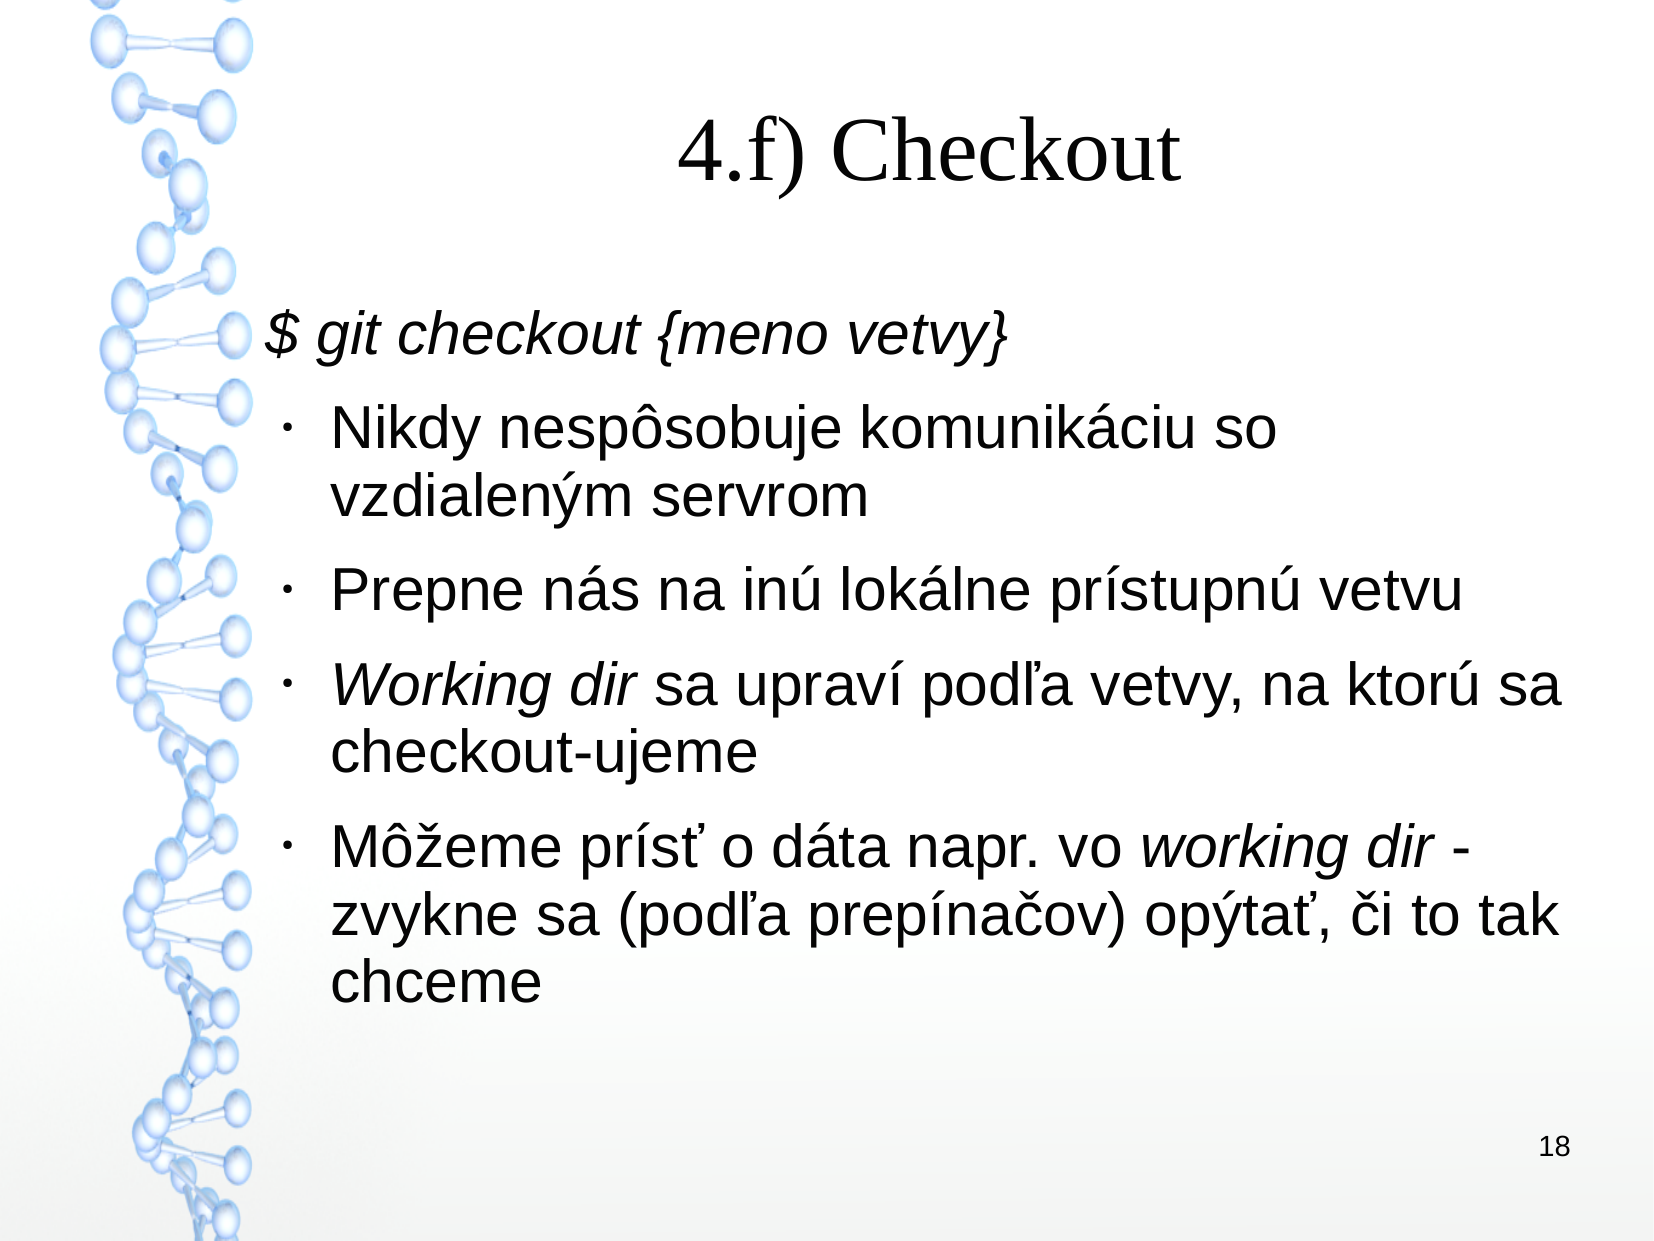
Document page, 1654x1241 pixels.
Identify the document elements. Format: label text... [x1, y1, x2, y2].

picture [0, 0, 1654, 1241]
title 4.f) Checkout [265, 47, 1595, 252]
list $ git checkout {meno vetvy} Nikdy nespôsobuje komunikáciu so vzdialeným servrom Prepne nás na inú lokálne prístupnú vetvu Working dir sa upraví podľa vetvy, na ktorú sa checkout-ujeme Môžeme prísť o dáta napr. vo working dir -zvykne sa (podľa prepínačov) opýtať, či to tak chceme [265, 299, 1595, 1019]
